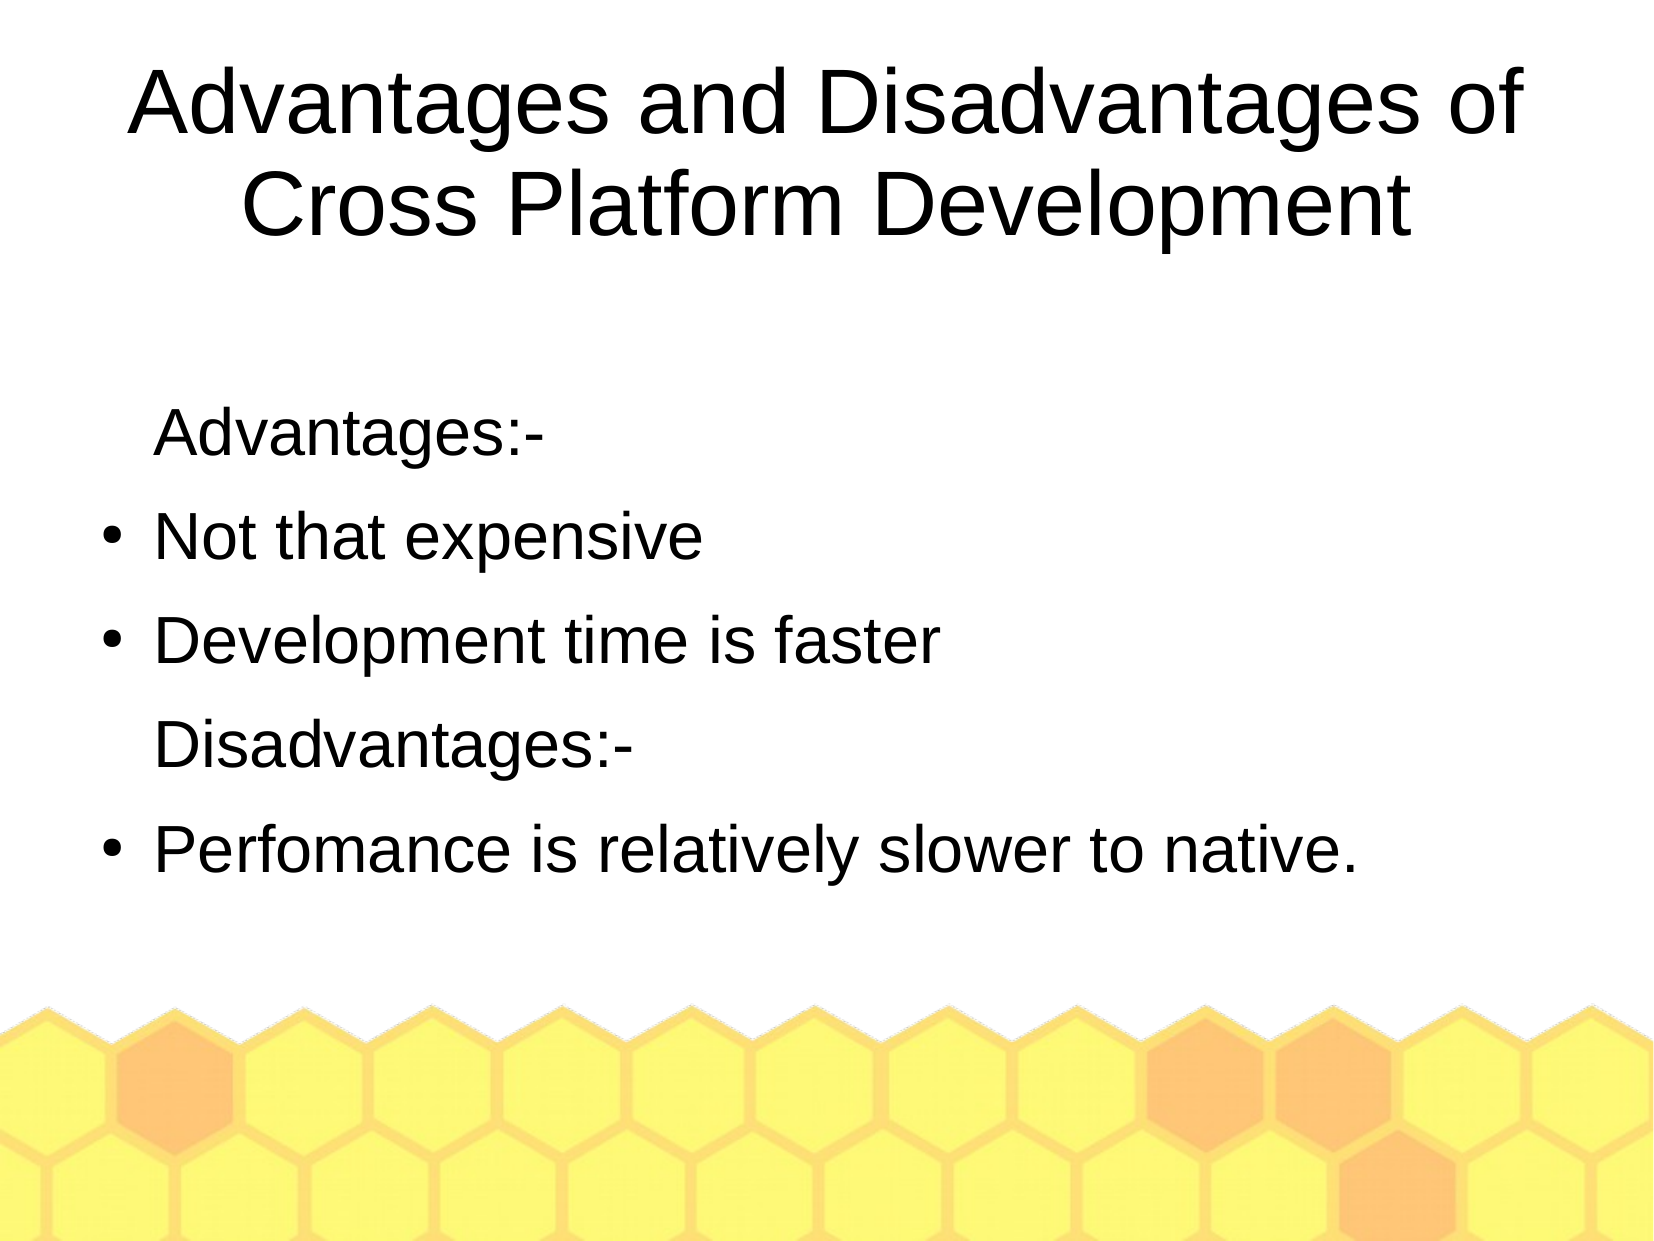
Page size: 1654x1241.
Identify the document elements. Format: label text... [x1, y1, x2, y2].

list Advantages:- Not that expensive Development time is faster Disadvantages:- Perfomance is relatively slower to native. [82, 290, 1571, 1010]
title Advantages and Disadvantages of Cross Platform Development [82, 49, 1571, 257]
picture [0, 1001, 1654, 1241]
